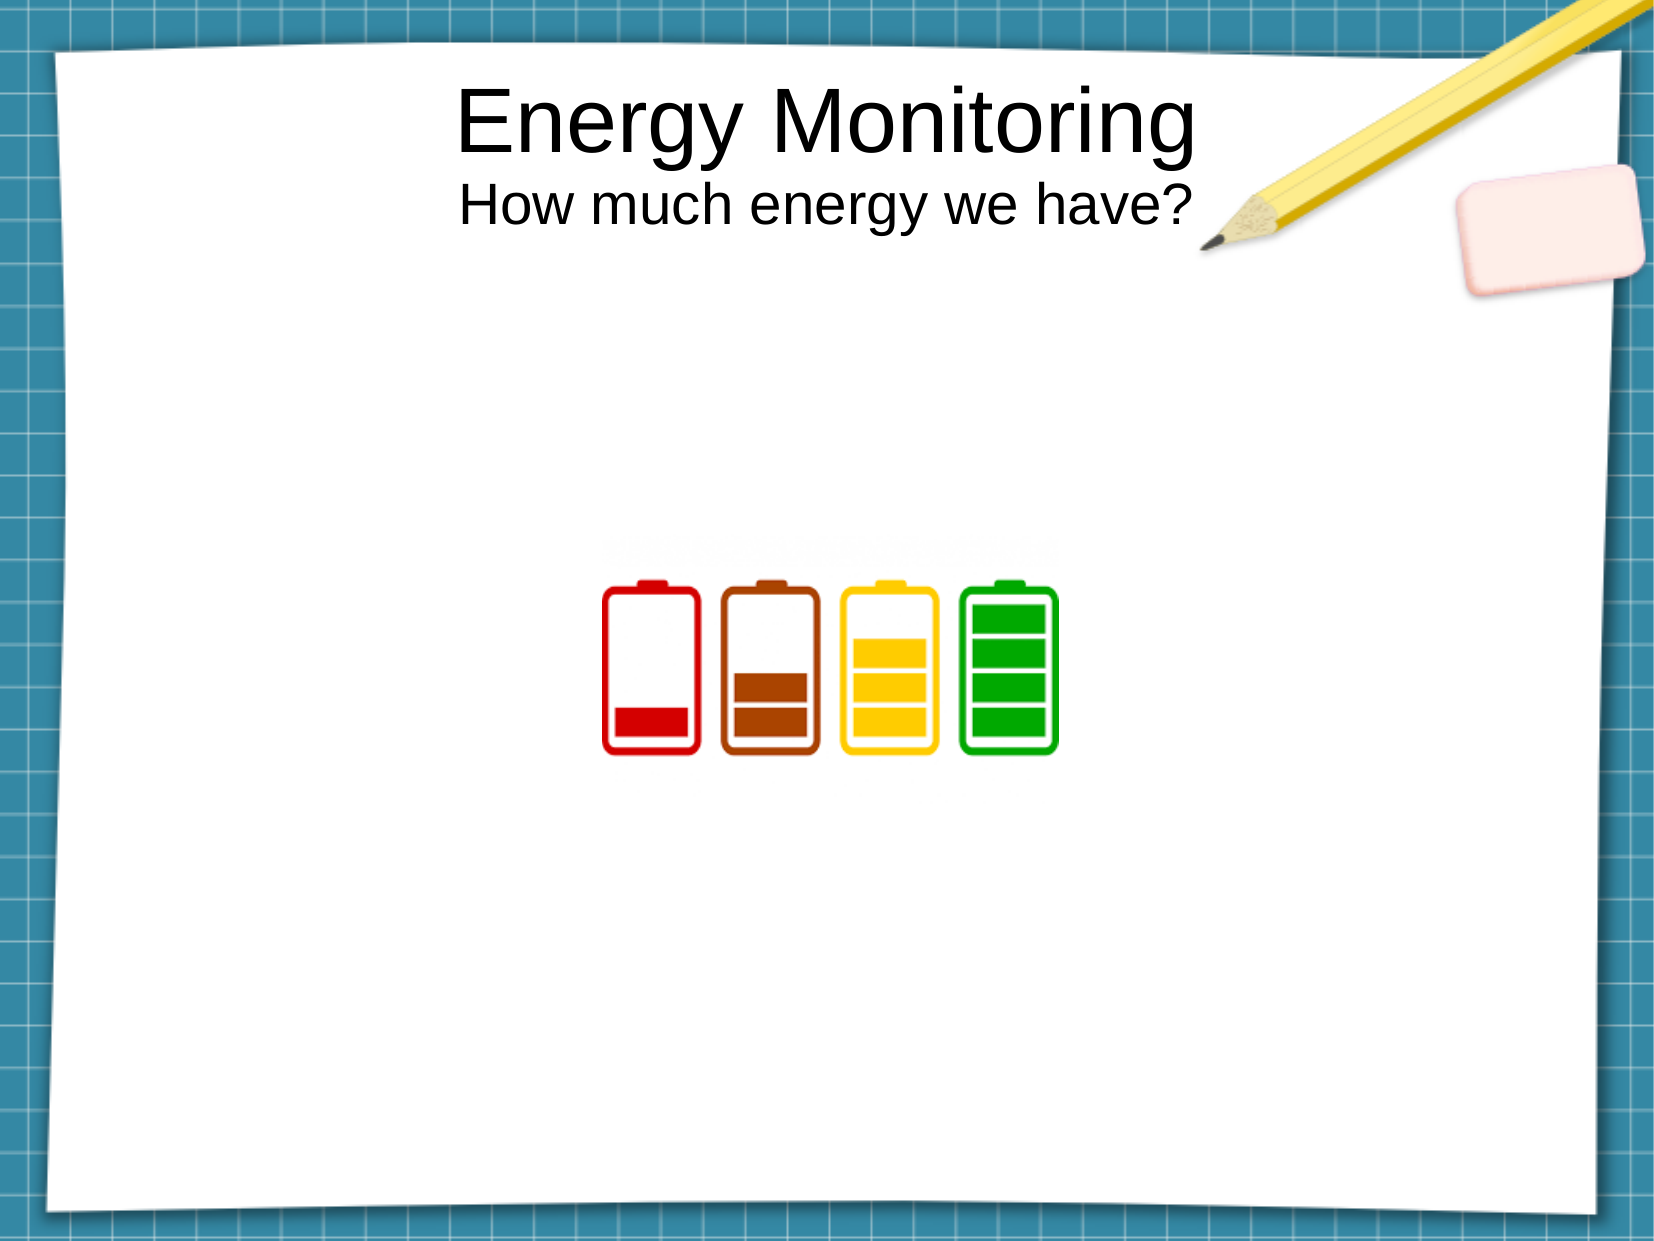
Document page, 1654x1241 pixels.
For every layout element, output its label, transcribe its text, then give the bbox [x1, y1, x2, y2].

picture [0, 0, 1654, 1241]
title Energy Monitoring How much energy we have? [82, 49, 1571, 257]
